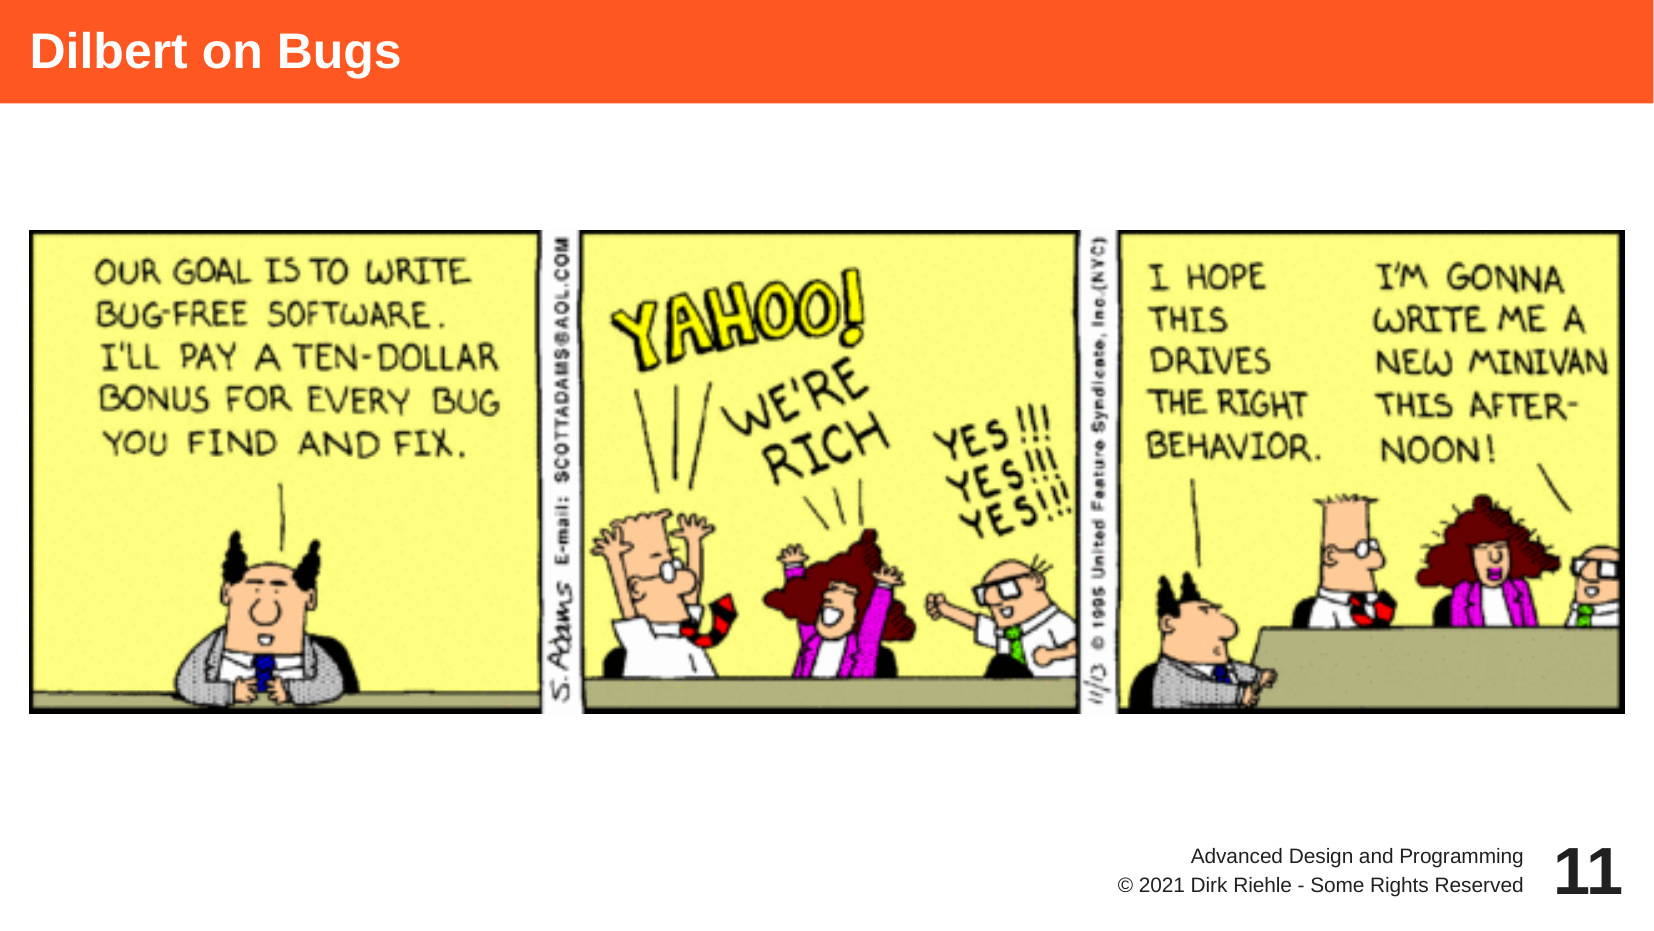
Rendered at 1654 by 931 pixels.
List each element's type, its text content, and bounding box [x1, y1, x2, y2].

title Dilbert on Bugs [0, 0, 1654, 104]
picture [29, 170, 1625, 775]
